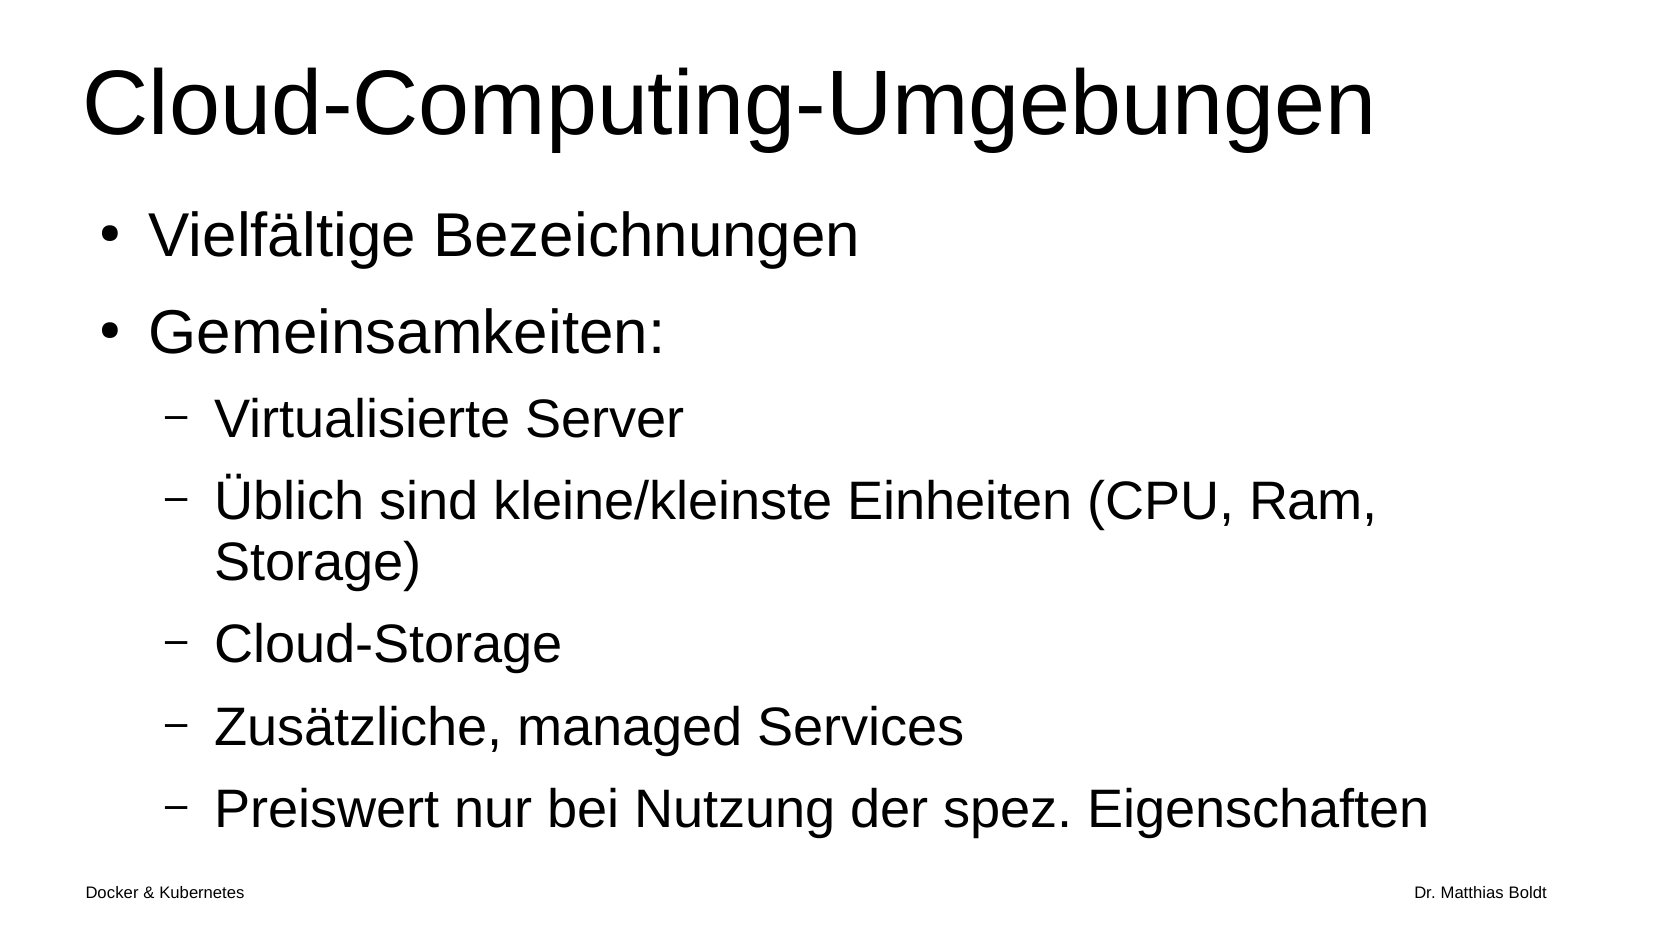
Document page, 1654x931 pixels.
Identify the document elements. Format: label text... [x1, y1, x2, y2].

text_box Docker & Kubernetes Dr. Matthias Boldt [70, 875, 1563, 910]
list Vielfältige Bezeichnungen Gemeinsamkeiten: Virtualisierte Server Üblich sind kleine/kleinste Einheiten (CPU, Ram, Storage) Cloud-Storage Zusätzliche, managed Services Preiswert nur bei Nutzung der spez. Eigenschaften [82, 199, 1571, 845]
title Cloud-Computing-Umgebungen [82, 25, 1571, 181]
